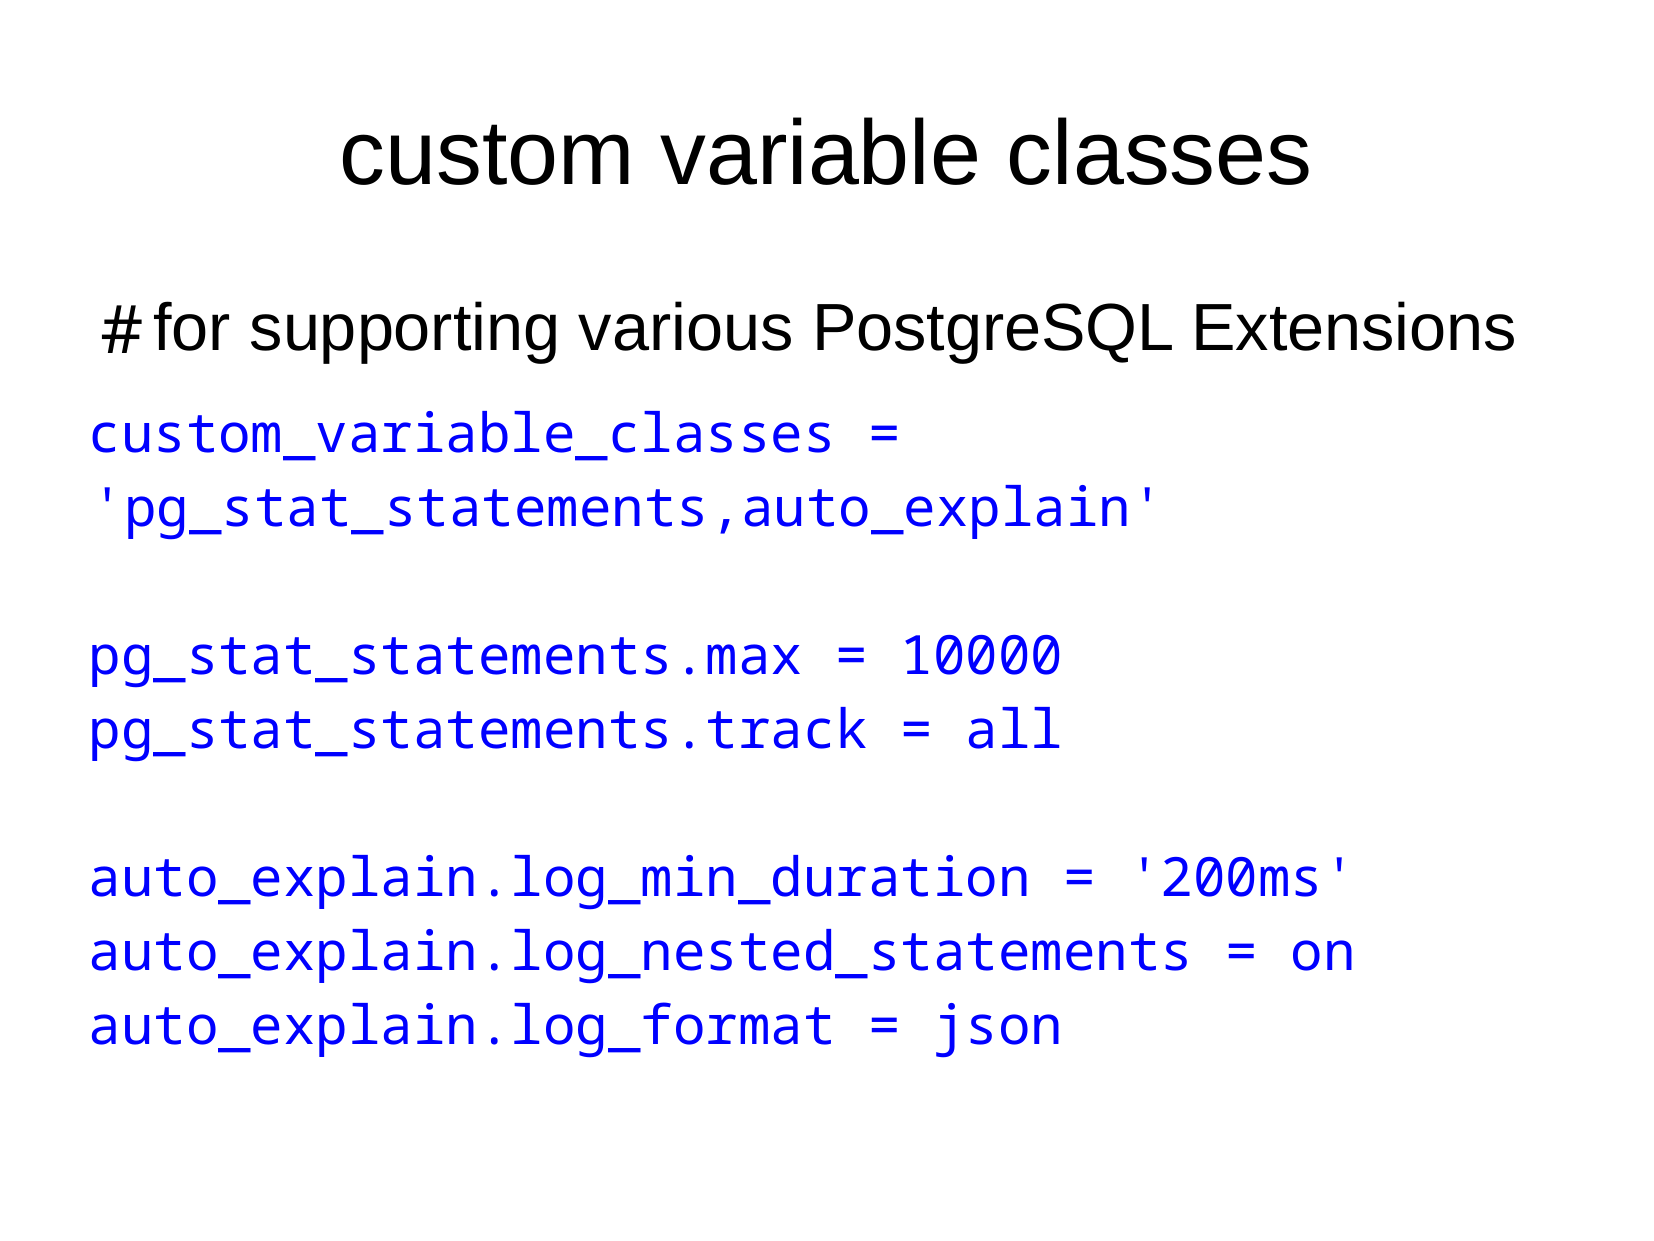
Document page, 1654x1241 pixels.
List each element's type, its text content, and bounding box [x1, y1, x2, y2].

title custom variable classes [82, 49, 1571, 257]
list for supporting various PostgreSQL Extensions custom_variable_classes = 'pg_stat_statements,auto_explain' pg_stat_statements.max = 10000 pg_stat_statements.track = all auto_explain.log_min_duration = '200ms' auto_explain.log_nested_statements = on auto_explain.log_format = json [82, 290, 1571, 1109]
